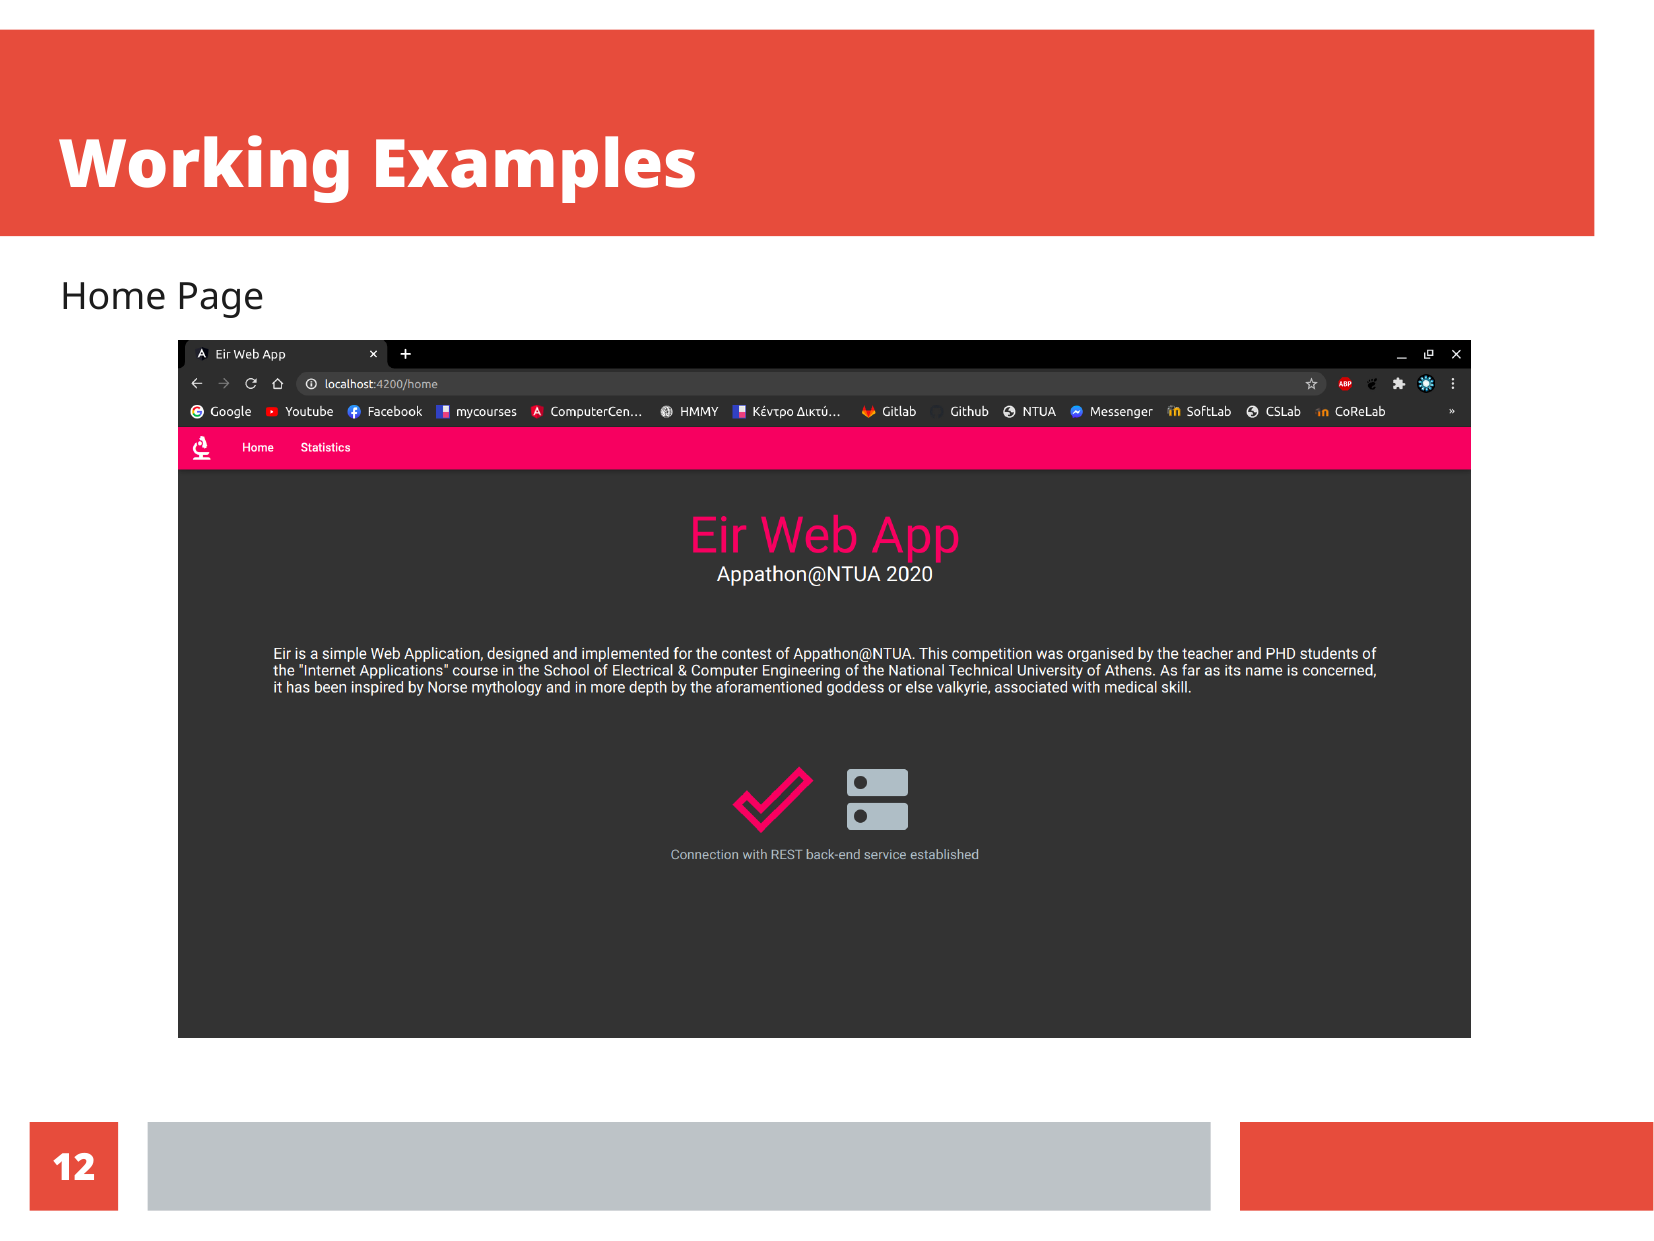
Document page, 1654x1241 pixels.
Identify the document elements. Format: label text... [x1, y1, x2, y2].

list Home Page [60, 270, 1566, 1038]
title Working Examples [59, 59, 1595, 207]
picture [178, 340, 1471, 1038]
